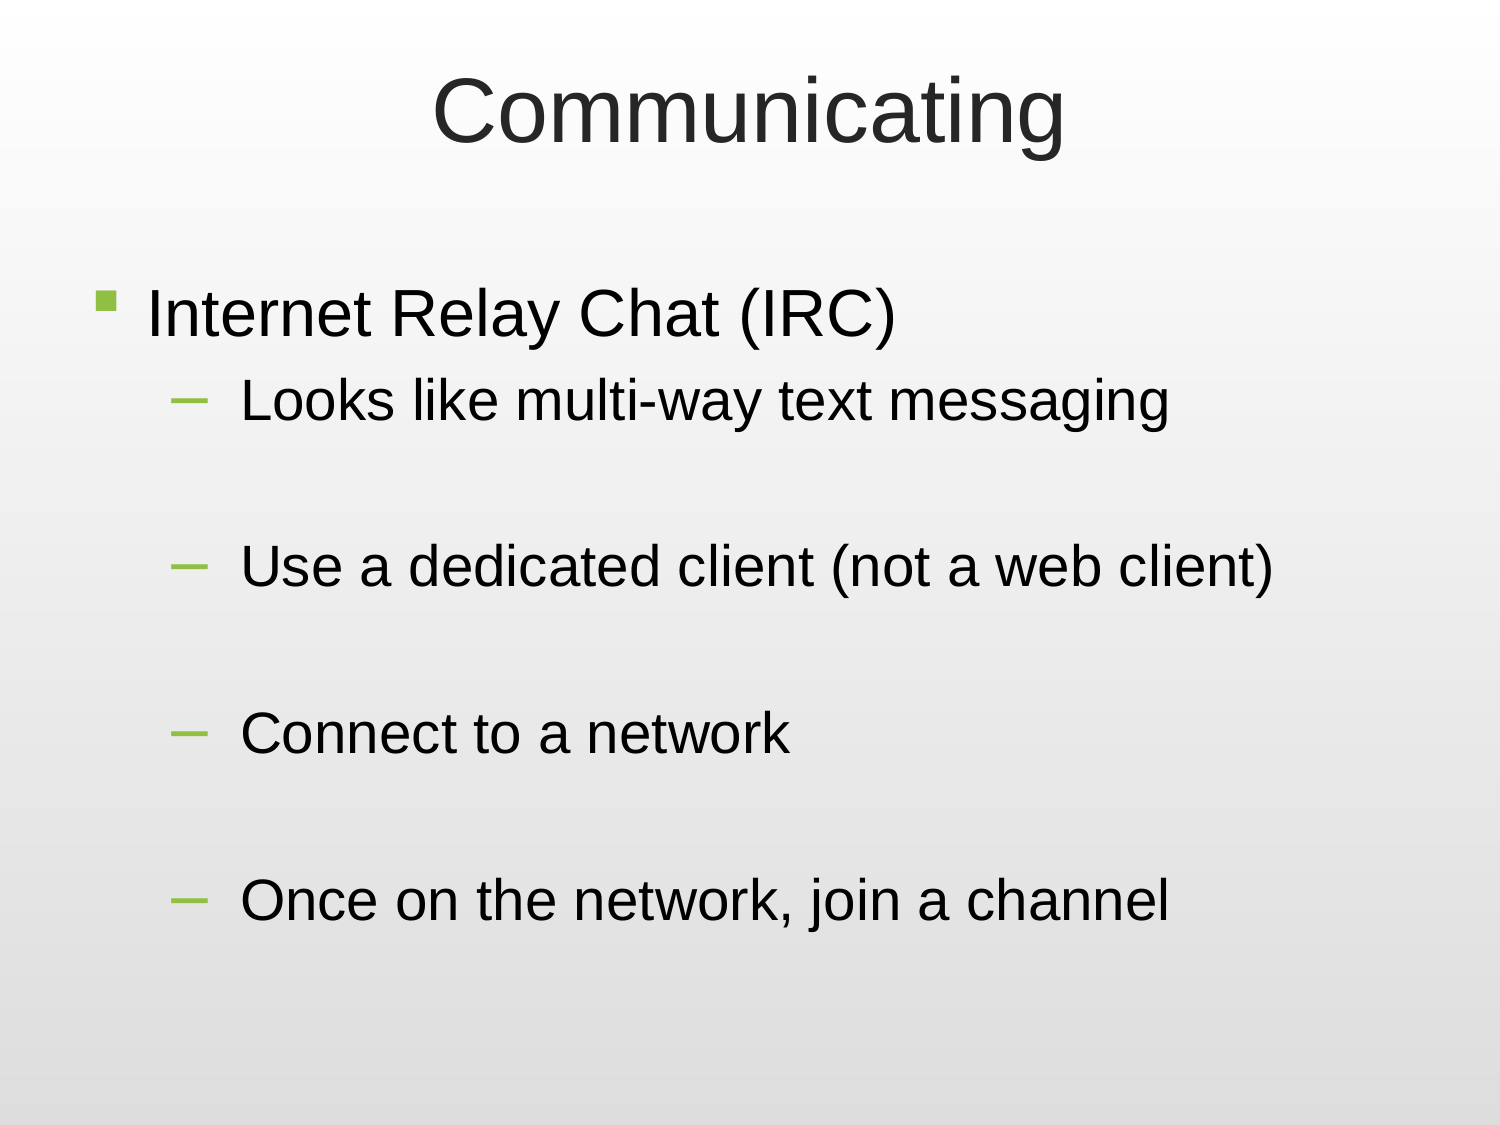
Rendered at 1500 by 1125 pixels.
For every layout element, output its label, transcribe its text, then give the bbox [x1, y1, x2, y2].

title Communicating [75, 19, 1425, 191]
list Internet Relay Chat (IRC) Looks like multi-way text messaging Use a dedicated client (not a web client) Connect to a network Once on the network, join a channel [75, 262, 1425, 1005]
